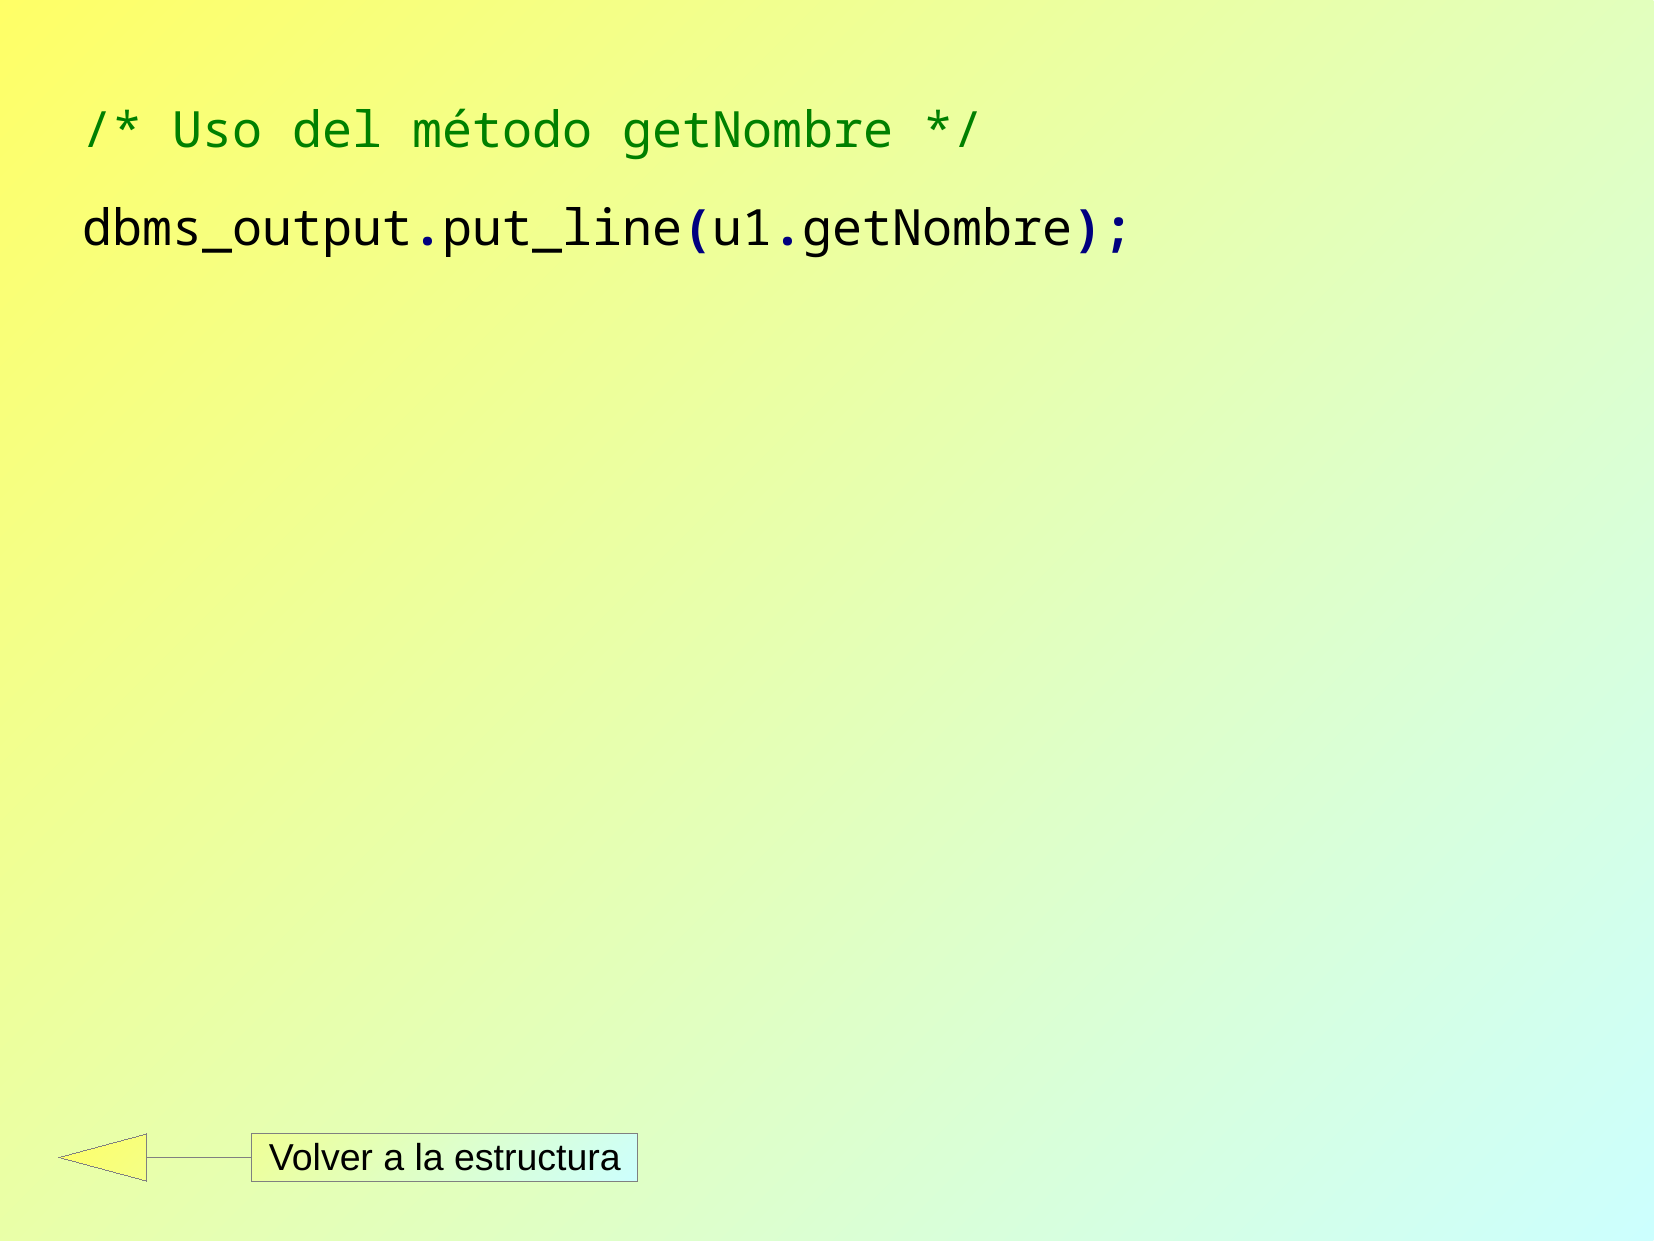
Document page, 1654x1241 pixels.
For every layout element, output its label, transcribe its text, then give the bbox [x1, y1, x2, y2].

list /* Uso del método getNombre */ dbms_output.put_line(u1.getNombre); [82, 94, 1538, 1170]
text_box Volver a la estructura [58, 1133, 638, 1182]
